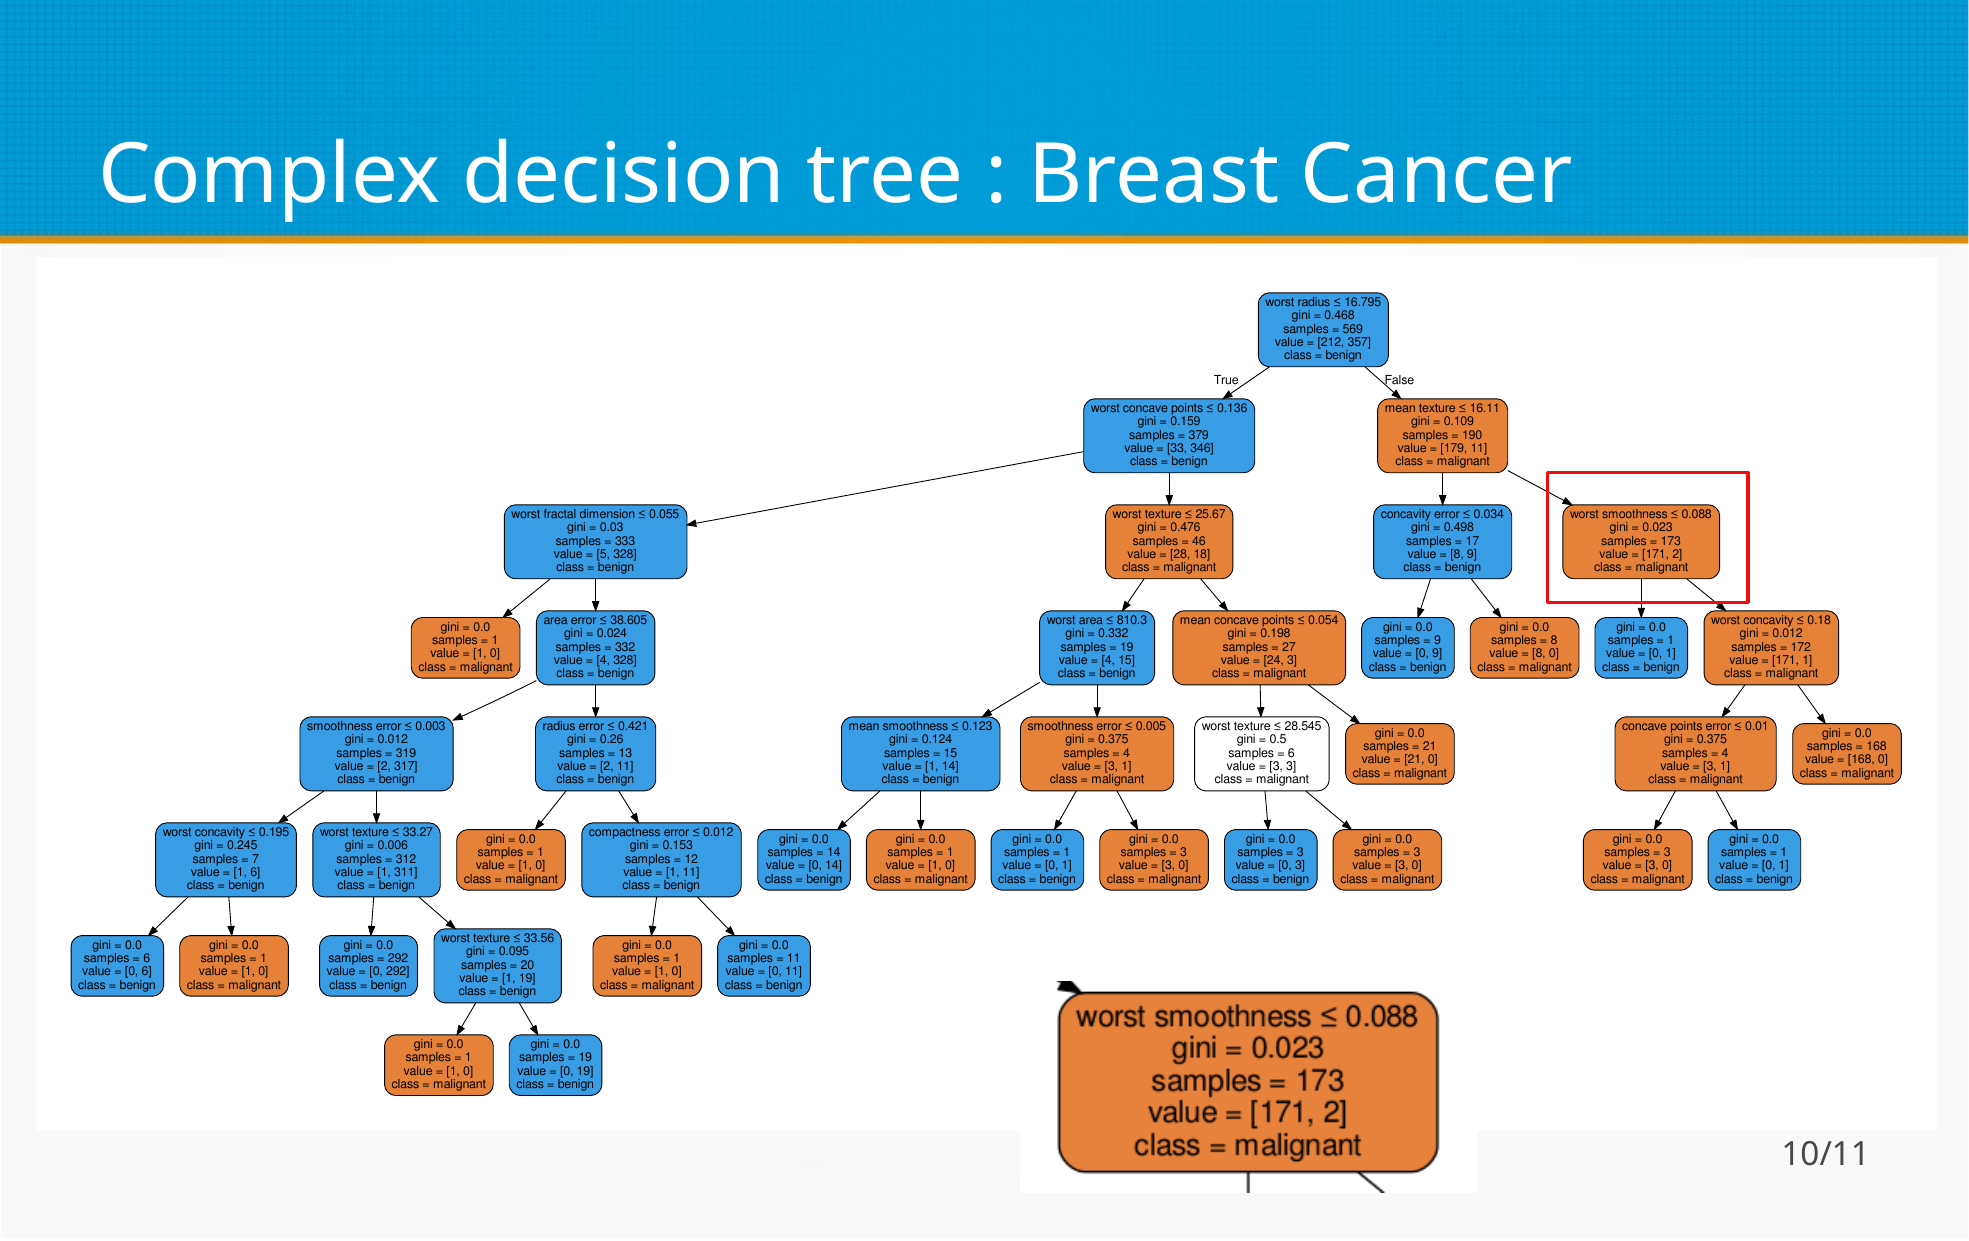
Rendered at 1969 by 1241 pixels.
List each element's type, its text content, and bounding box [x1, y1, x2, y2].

picture [0, 233, 1969, 1241]
title Complex decision tree : Breast Cancer [98, 19, 1870, 227]
